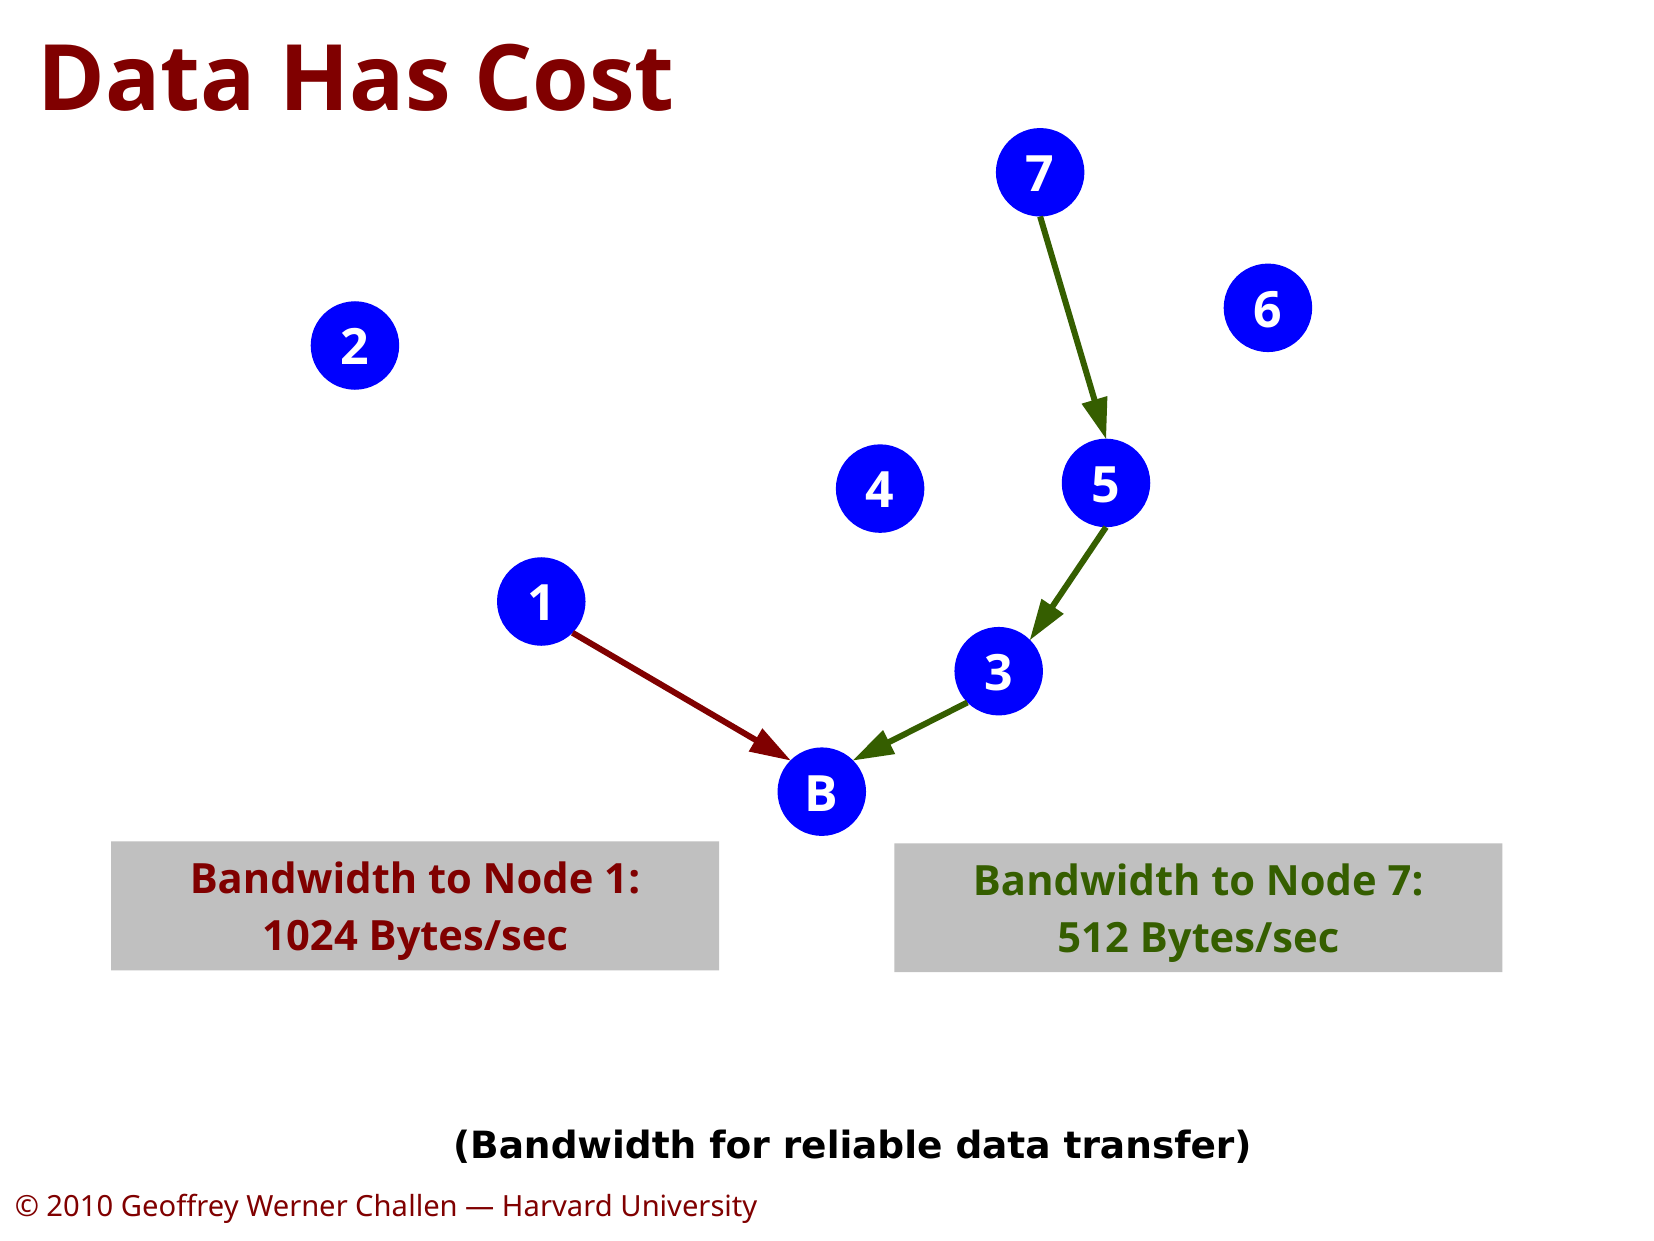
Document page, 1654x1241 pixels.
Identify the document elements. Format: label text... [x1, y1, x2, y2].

text_box Bandwidth to Node 7: 512 Bytes/sec [894, 843, 1503, 957]
text_box Bandwidth to Node 1: 1024 Bytes/sec [111, 841, 720, 955]
text_box 3 [954, 626, 1043, 716]
text_box (Bandwidth for reliable data transfer) [402, 1116, 1303, 1175]
text_box 4 [835, 444, 925, 533]
text_box 1 [497, 557, 586, 646]
text_box 2 [310, 301, 400, 390]
text_box 7 [995, 143, 1085, 217]
text_box B [777, 747, 867, 836]
title Data Has Cost [0, 7, 1654, 143]
text_box 5 [1061, 438, 1151, 528]
text_box 6 [1223, 263, 1313, 353]
